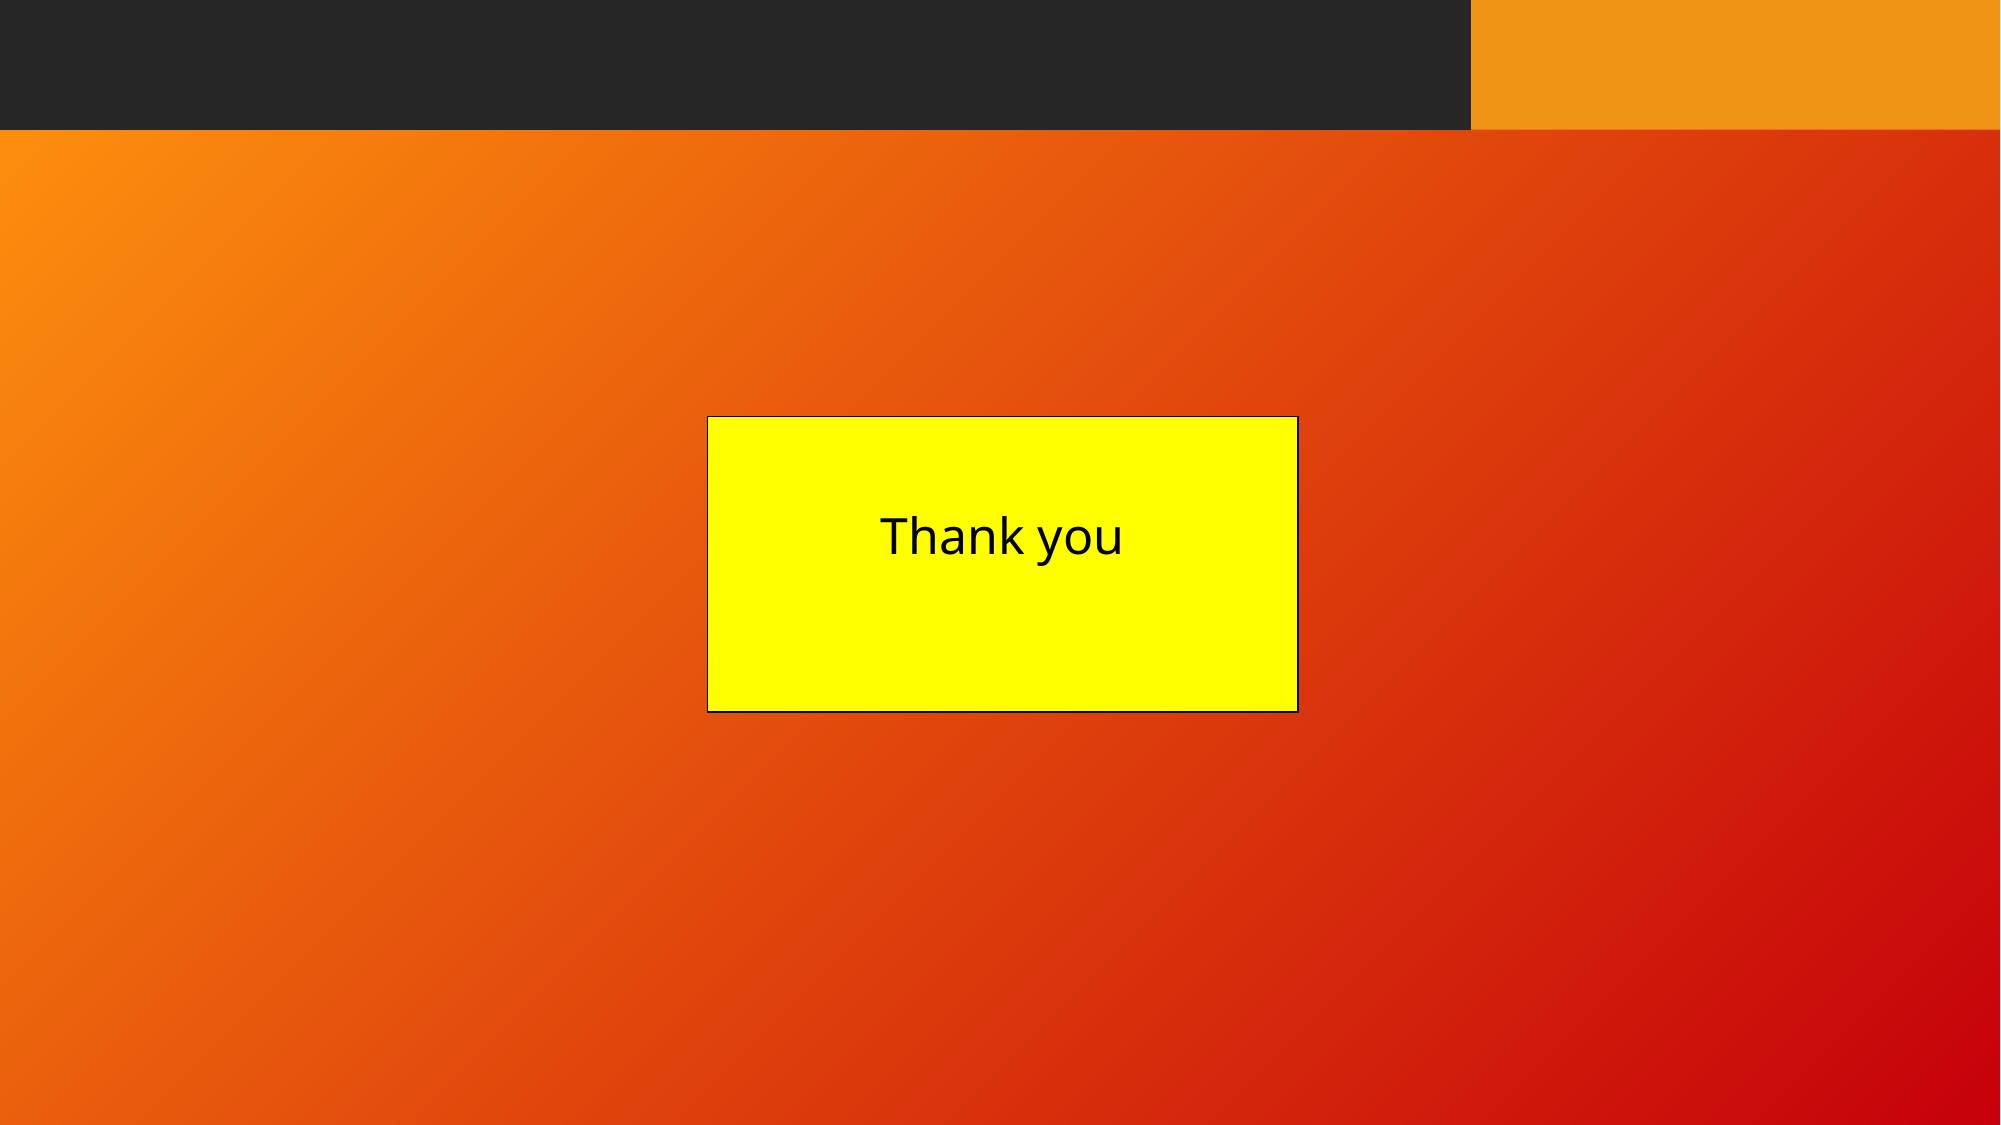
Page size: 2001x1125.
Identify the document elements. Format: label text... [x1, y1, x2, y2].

text_box Thank you [707, 416, 1298, 712]
